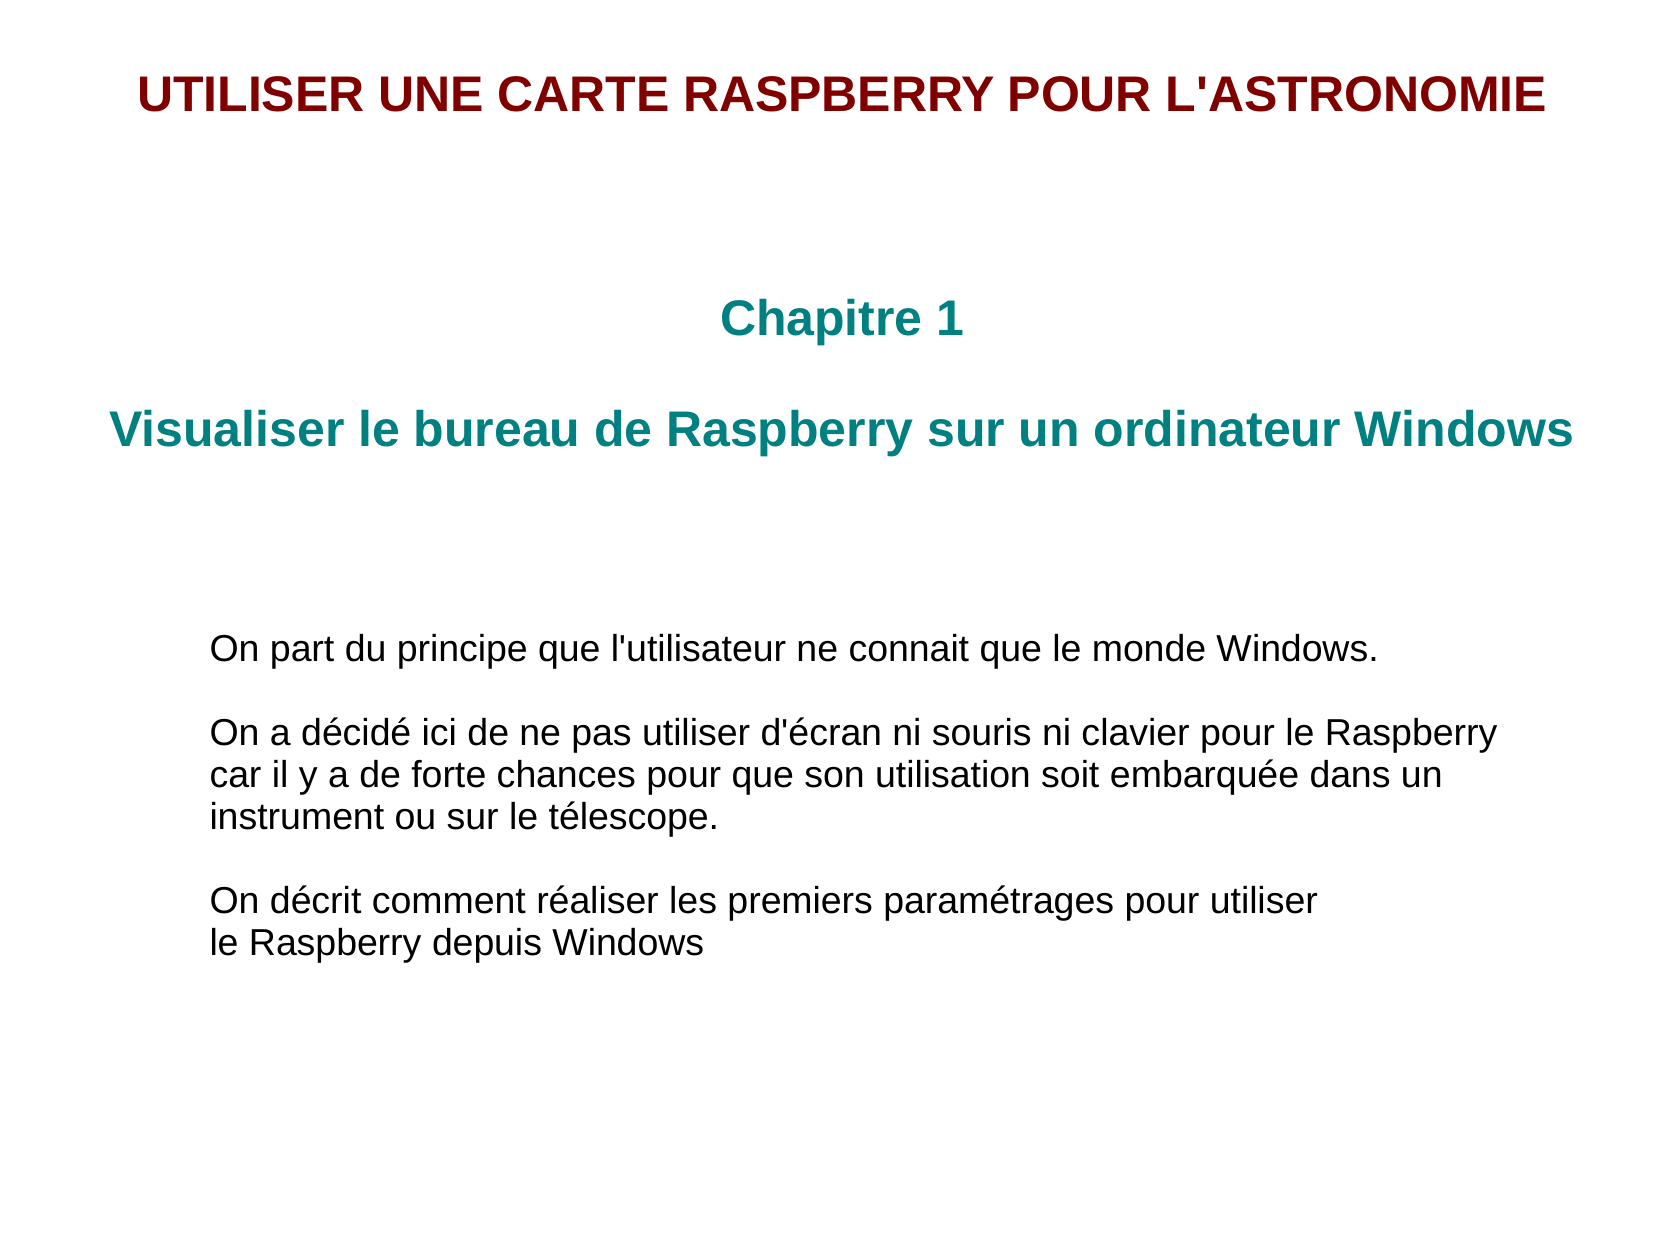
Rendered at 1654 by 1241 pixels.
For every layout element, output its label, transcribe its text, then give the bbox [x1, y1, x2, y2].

text_box UTILISER UNE CARTE RASPBERRY POUR L'ASTRONOMIE Chapitre 1 Visualiser le bureau de Raspberry sur un ordinateur Windows [94, 59, 1591, 612]
text_box On part du principe que l'utilisateur ne connait que le monde Windows. On a décidé ici de ne pas utiliser d'écran ni souris ni clavier pour le Raspberry car il y a de forte chances pour que son utilisation soit embarquée dans un instrument ou sur le télescope. On décrit comment réaliser les premiers paramétrages pour utiliser le Raspberry depuis Windows [194, 620, 1513, 972]
